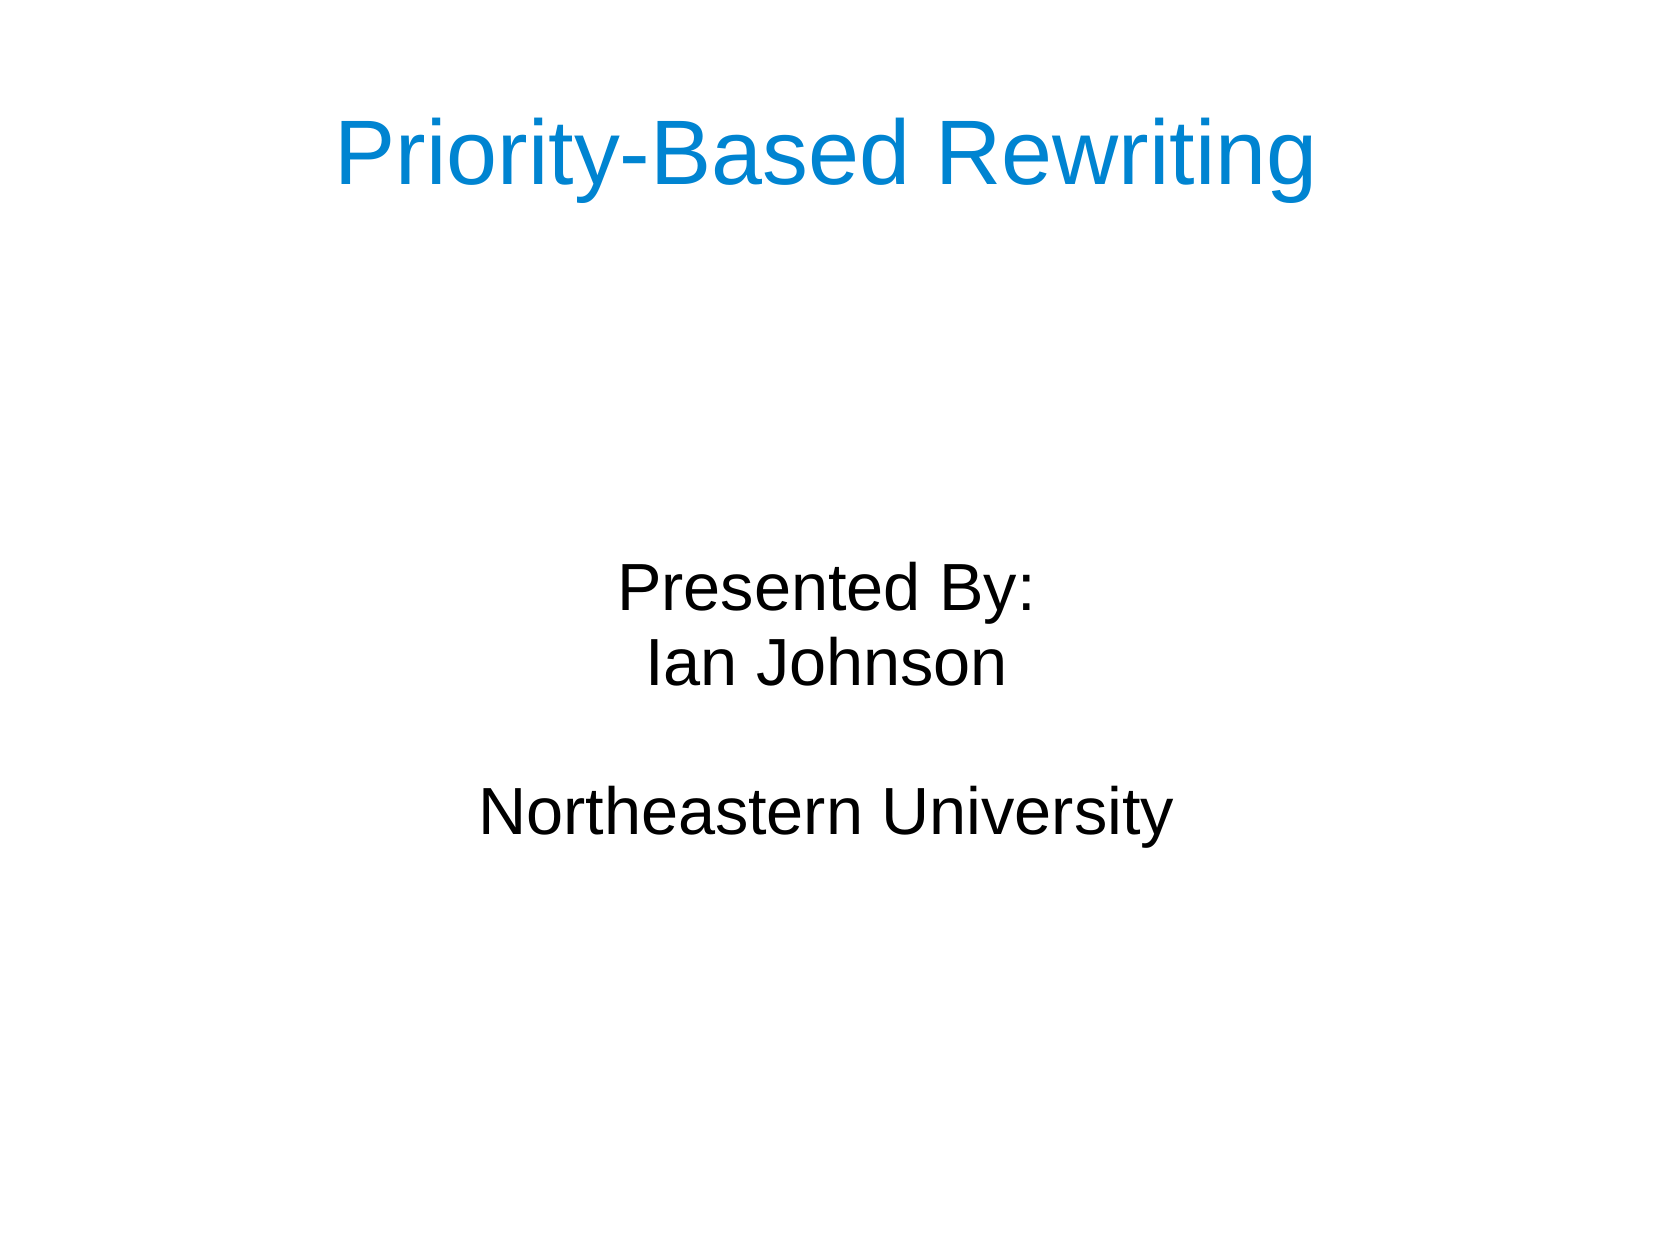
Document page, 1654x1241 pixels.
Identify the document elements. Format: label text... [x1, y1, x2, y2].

title Priority-Based Rewriting [82, 56, 1571, 250]
subtitle Presented By: Ian Johnson Northeastern University [82, 297, 1571, 1102]
